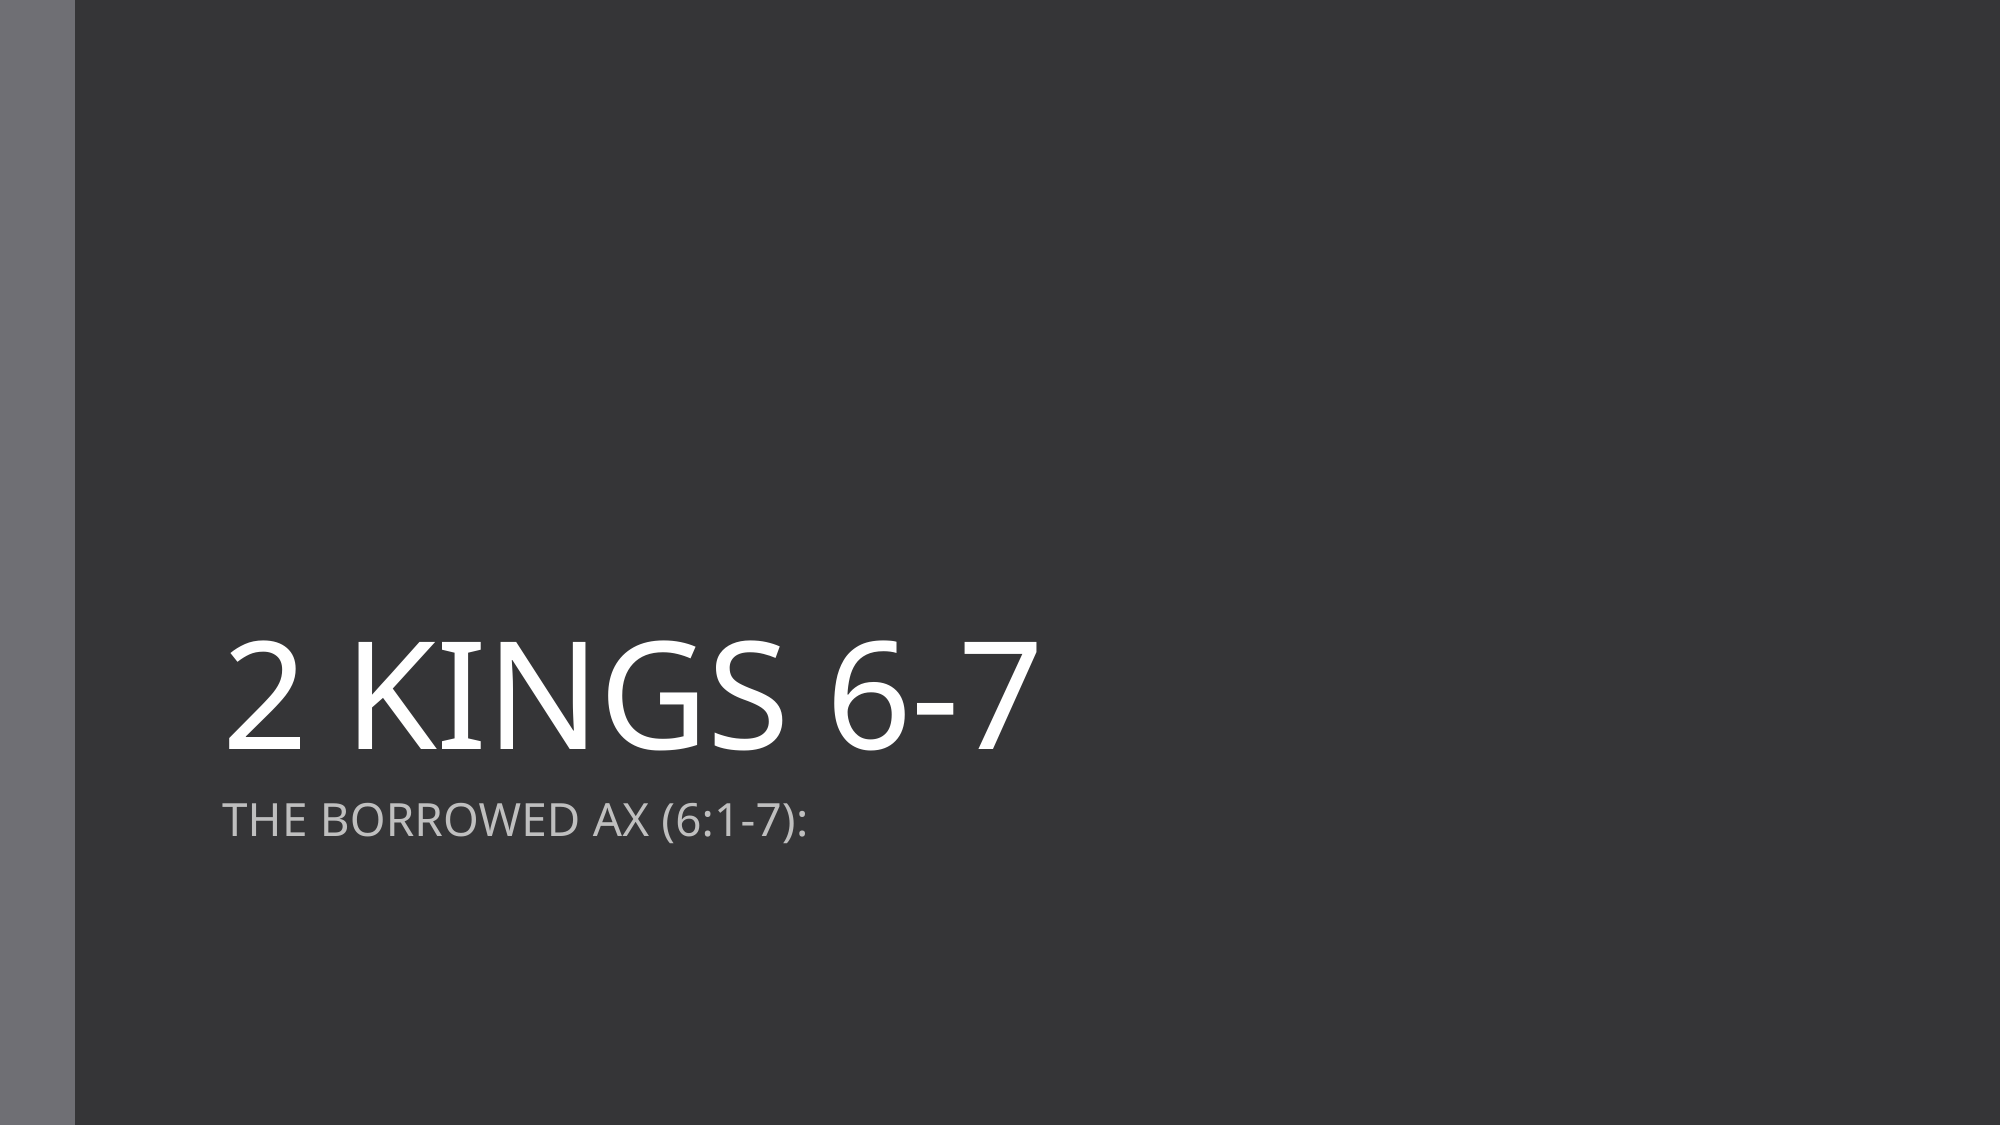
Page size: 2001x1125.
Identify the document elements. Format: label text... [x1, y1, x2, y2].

subtitle THE BORROWED AX (6:1-7): [206, 787, 1752, 1066]
title 2 KINGS 6-7 [206, 124, 1752, 787]
